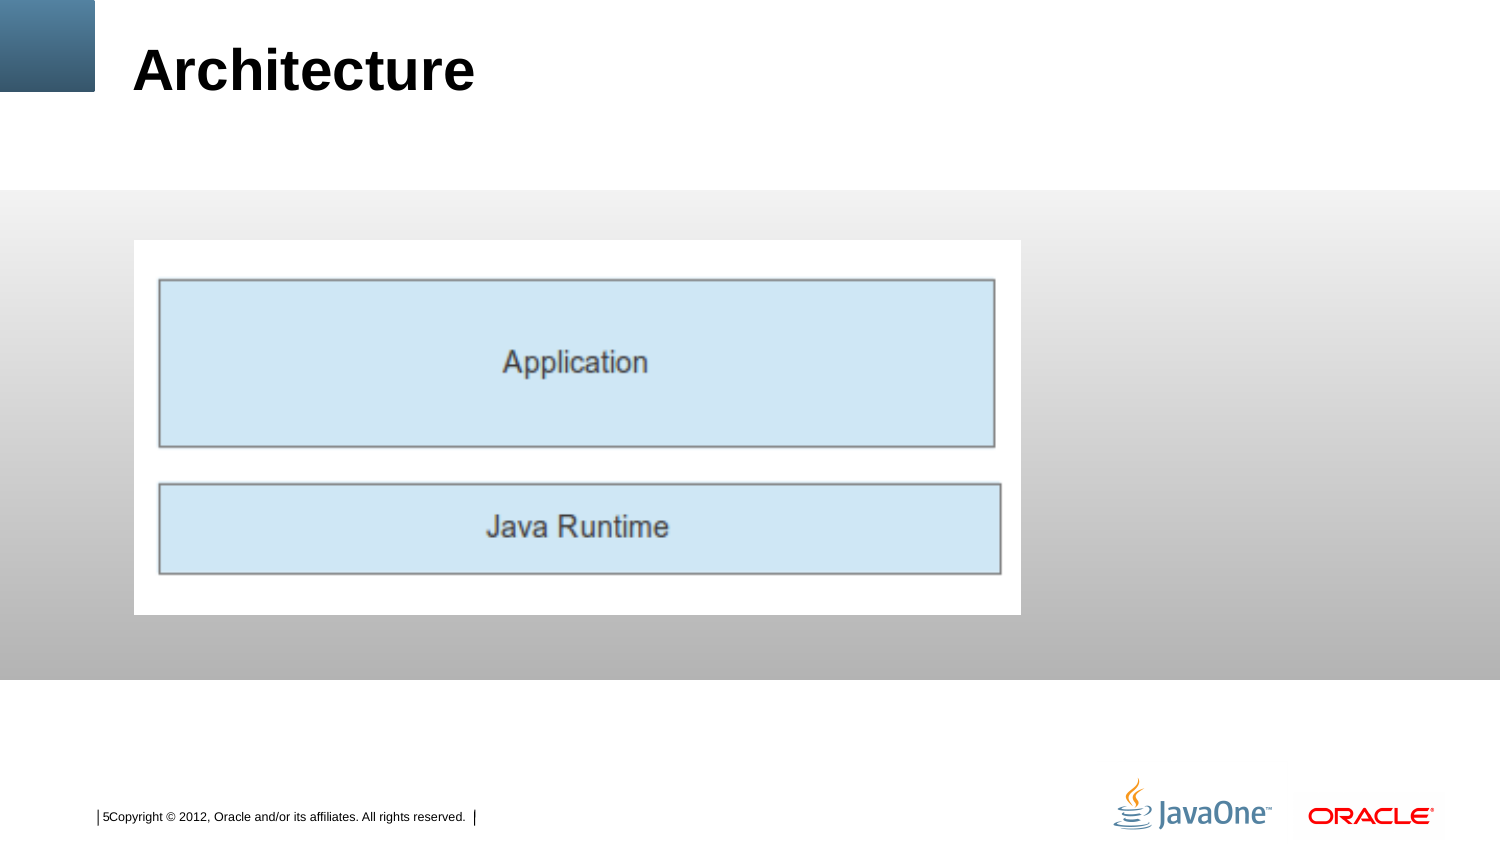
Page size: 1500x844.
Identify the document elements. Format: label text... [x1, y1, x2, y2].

picture [134, 240, 1021, 616]
title Architecture [132, 40, 1407, 166]
picture [1097, 761, 1288, 844]
picture [1293, 792, 1445, 840]
